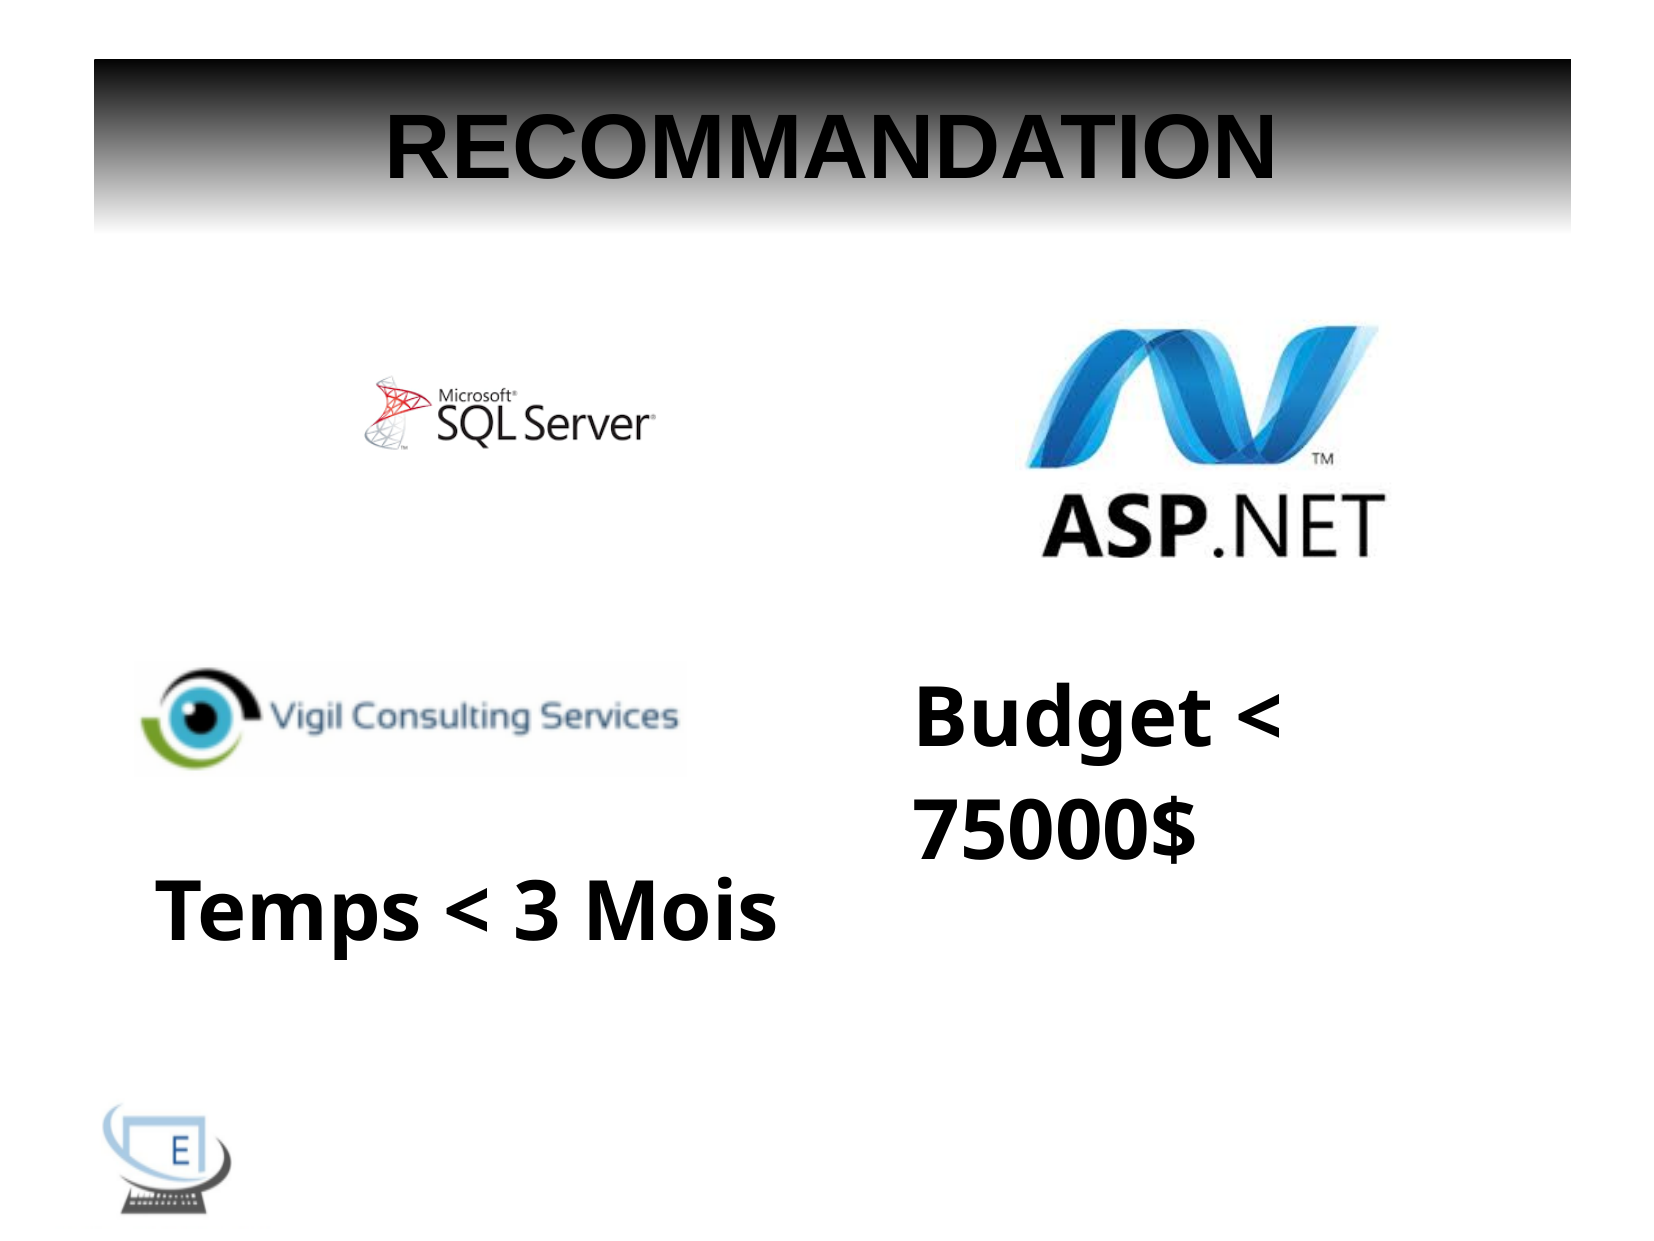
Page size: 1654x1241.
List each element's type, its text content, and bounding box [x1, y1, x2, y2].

text_box Temps < 3 Mois [139, 843, 731, 942]
picture [345, 315, 674, 508]
picture [1015, 295, 1396, 619]
title RECOMMANDATION [94, 59, 1571, 234]
text_box Budget < 75000$ [897, 649, 1595, 780]
picture [134, 633, 697, 804]
picture [47, 1083, 285, 1229]
